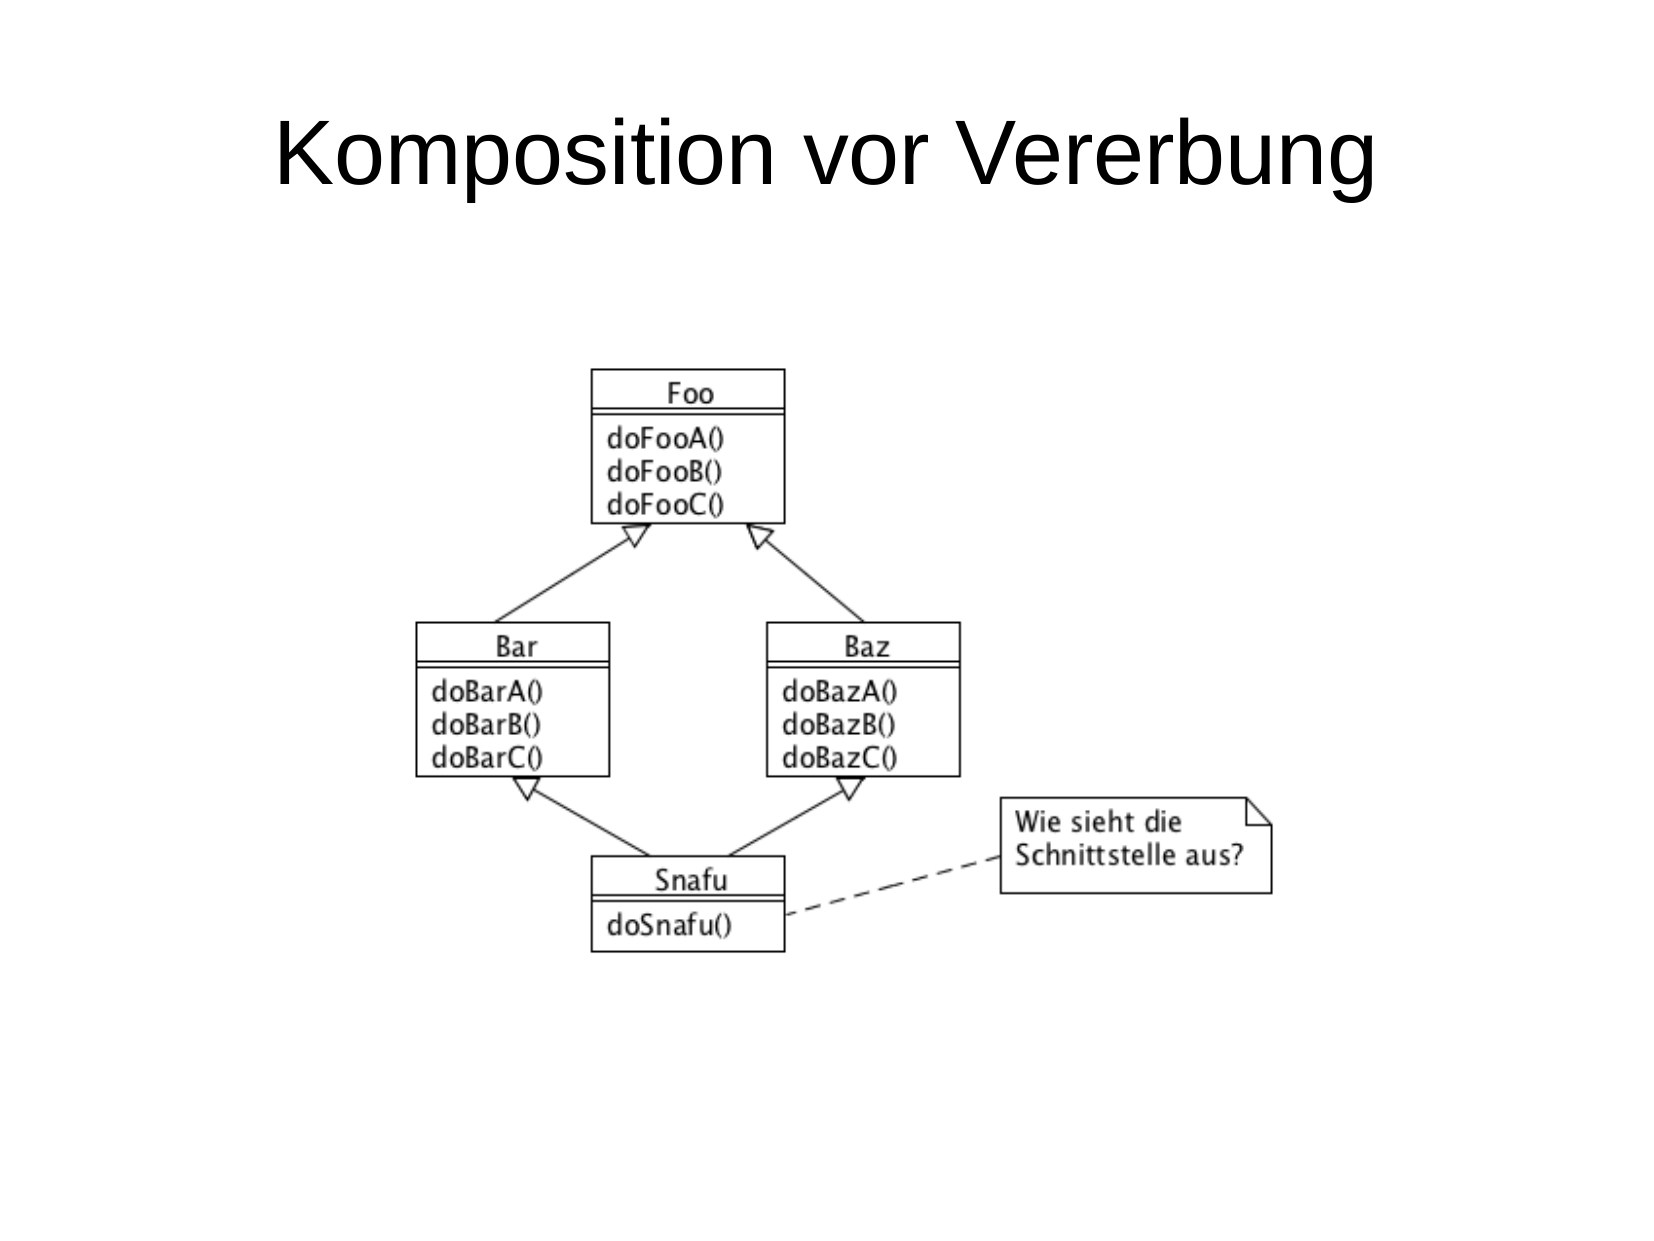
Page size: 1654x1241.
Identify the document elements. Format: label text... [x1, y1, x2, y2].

picture [377, 330, 1312, 992]
title Komposition vor Vererbung [82, 49, 1571, 257]
